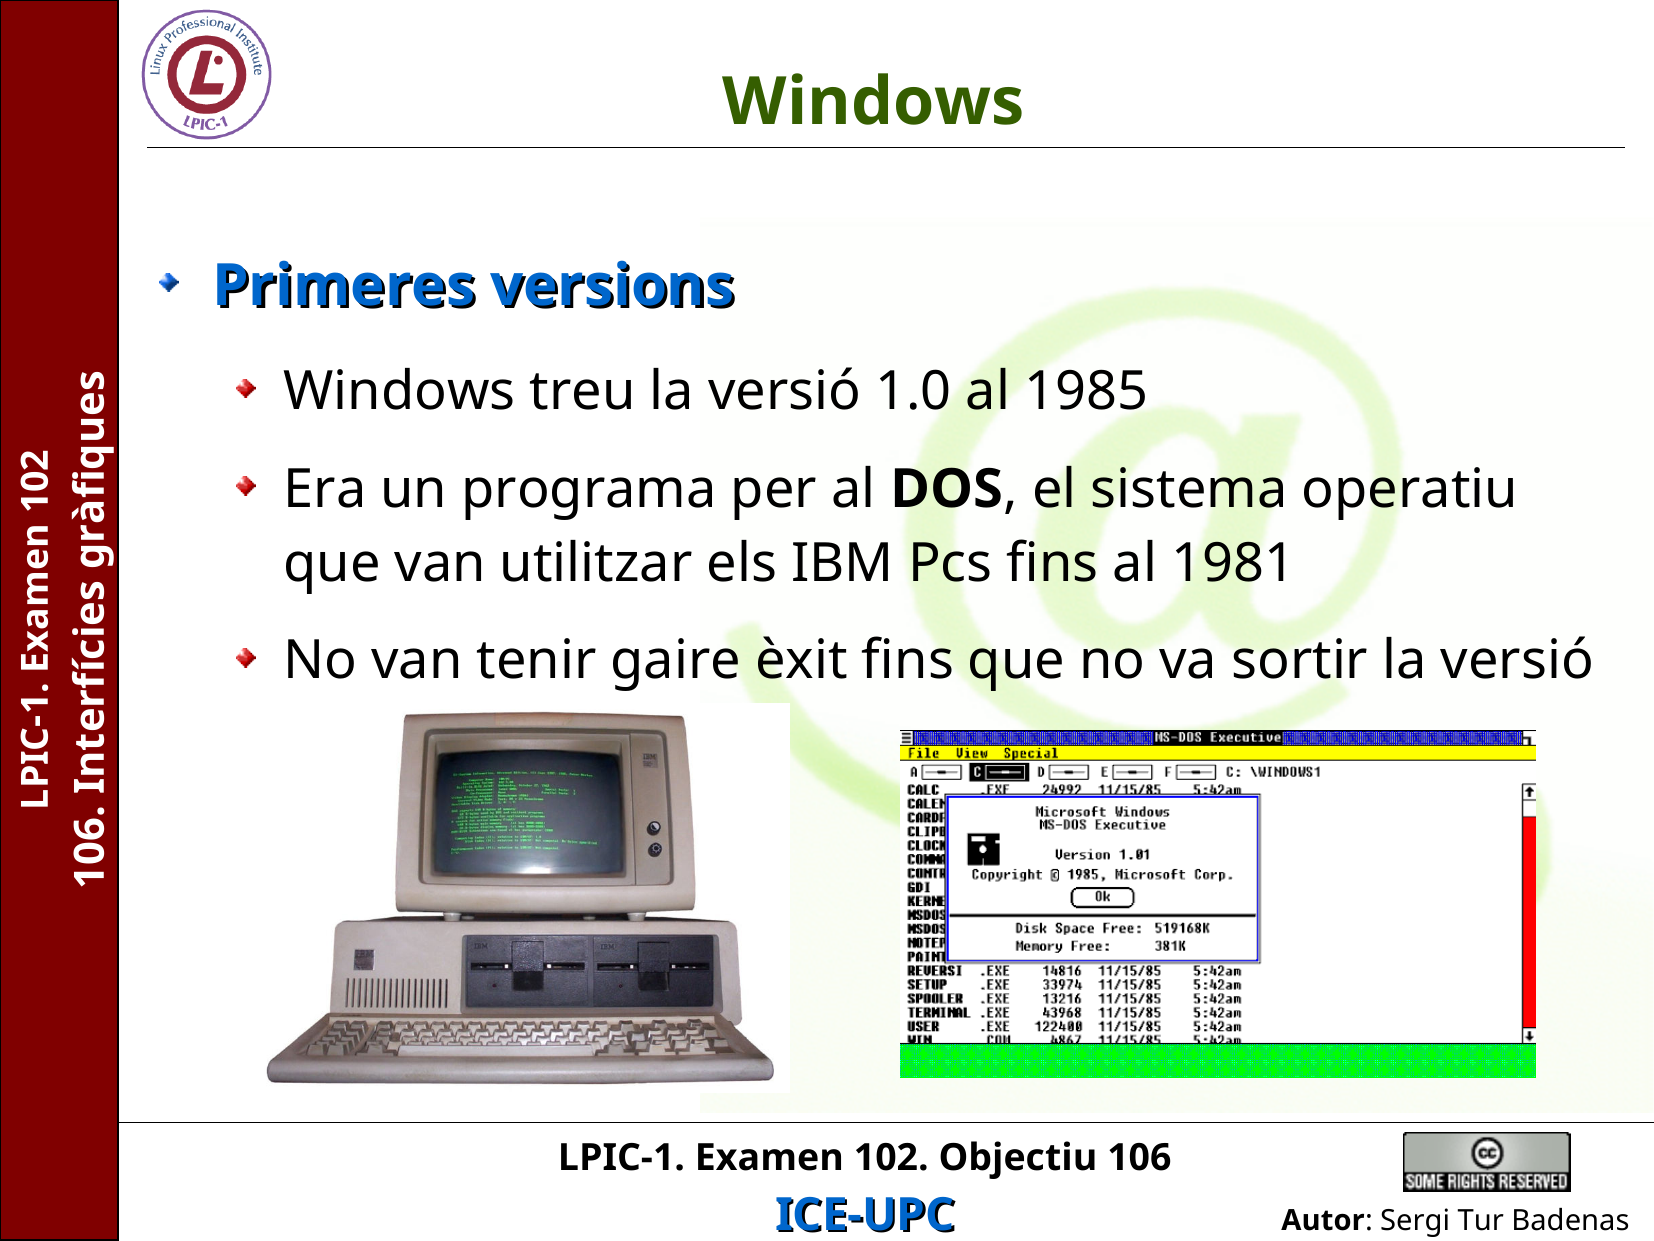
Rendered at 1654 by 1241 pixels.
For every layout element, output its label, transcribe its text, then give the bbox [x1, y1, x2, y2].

picture [900, 730, 1536, 1078]
list Primeres versions Windows treu la versió 1.0 al 1985 Era un programa per al DOS, el sistema operatiu que van utilitzar els IBM Pcs fins al 1981 No van tenir gaire èxit fins que no va sortir la versió 3.1. [141, 242, 1630, 1093]
title Windows [129, 49, 1619, 148]
picture [1403, 1132, 1571, 1192]
picture [135, 5, 277, 49]
picture [250, 217, 1654, 1113]
